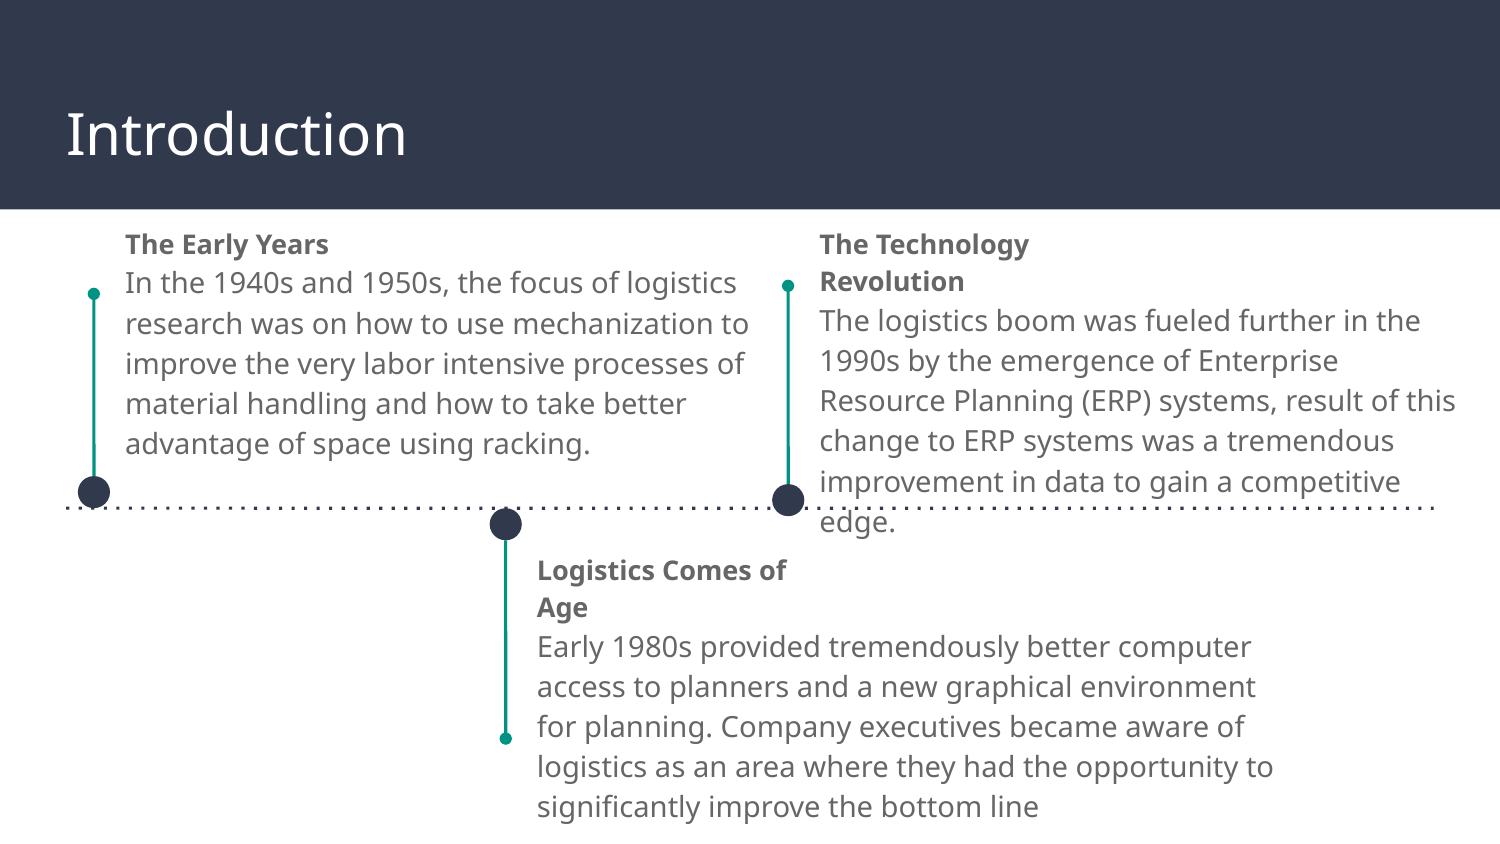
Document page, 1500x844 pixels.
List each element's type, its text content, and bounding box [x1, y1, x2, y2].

text_box [489, 508, 522, 541]
list The Early Years In the 1940s and 1950s, the focus of logistics research was on how to use mechanization to improve the very labor intensive processes of material handling and how to take better advantage of space using racking. [110, 207, 788, 458]
title Introduction [51, 82, 1449, 185]
list The Technology Revolution The logistics boom was fueled further in the 1990s by the emergence of Enterprise Resource Planning (ERP) systems, result of this change to ERP systems was a tremendous improvement in data to gain a competitive edge. [804, 207, 1482, 458]
text_box [77, 476, 111, 509]
list Logistics Comes of Age Early 1980s provided tremendously better computer access to planners and a new graphical environment for planning. Company executives became aware of logistics as an area where they had the opportunity to significantly improve the bottom line [521, 533, 1294, 829]
text_box [772, 484, 805, 517]
